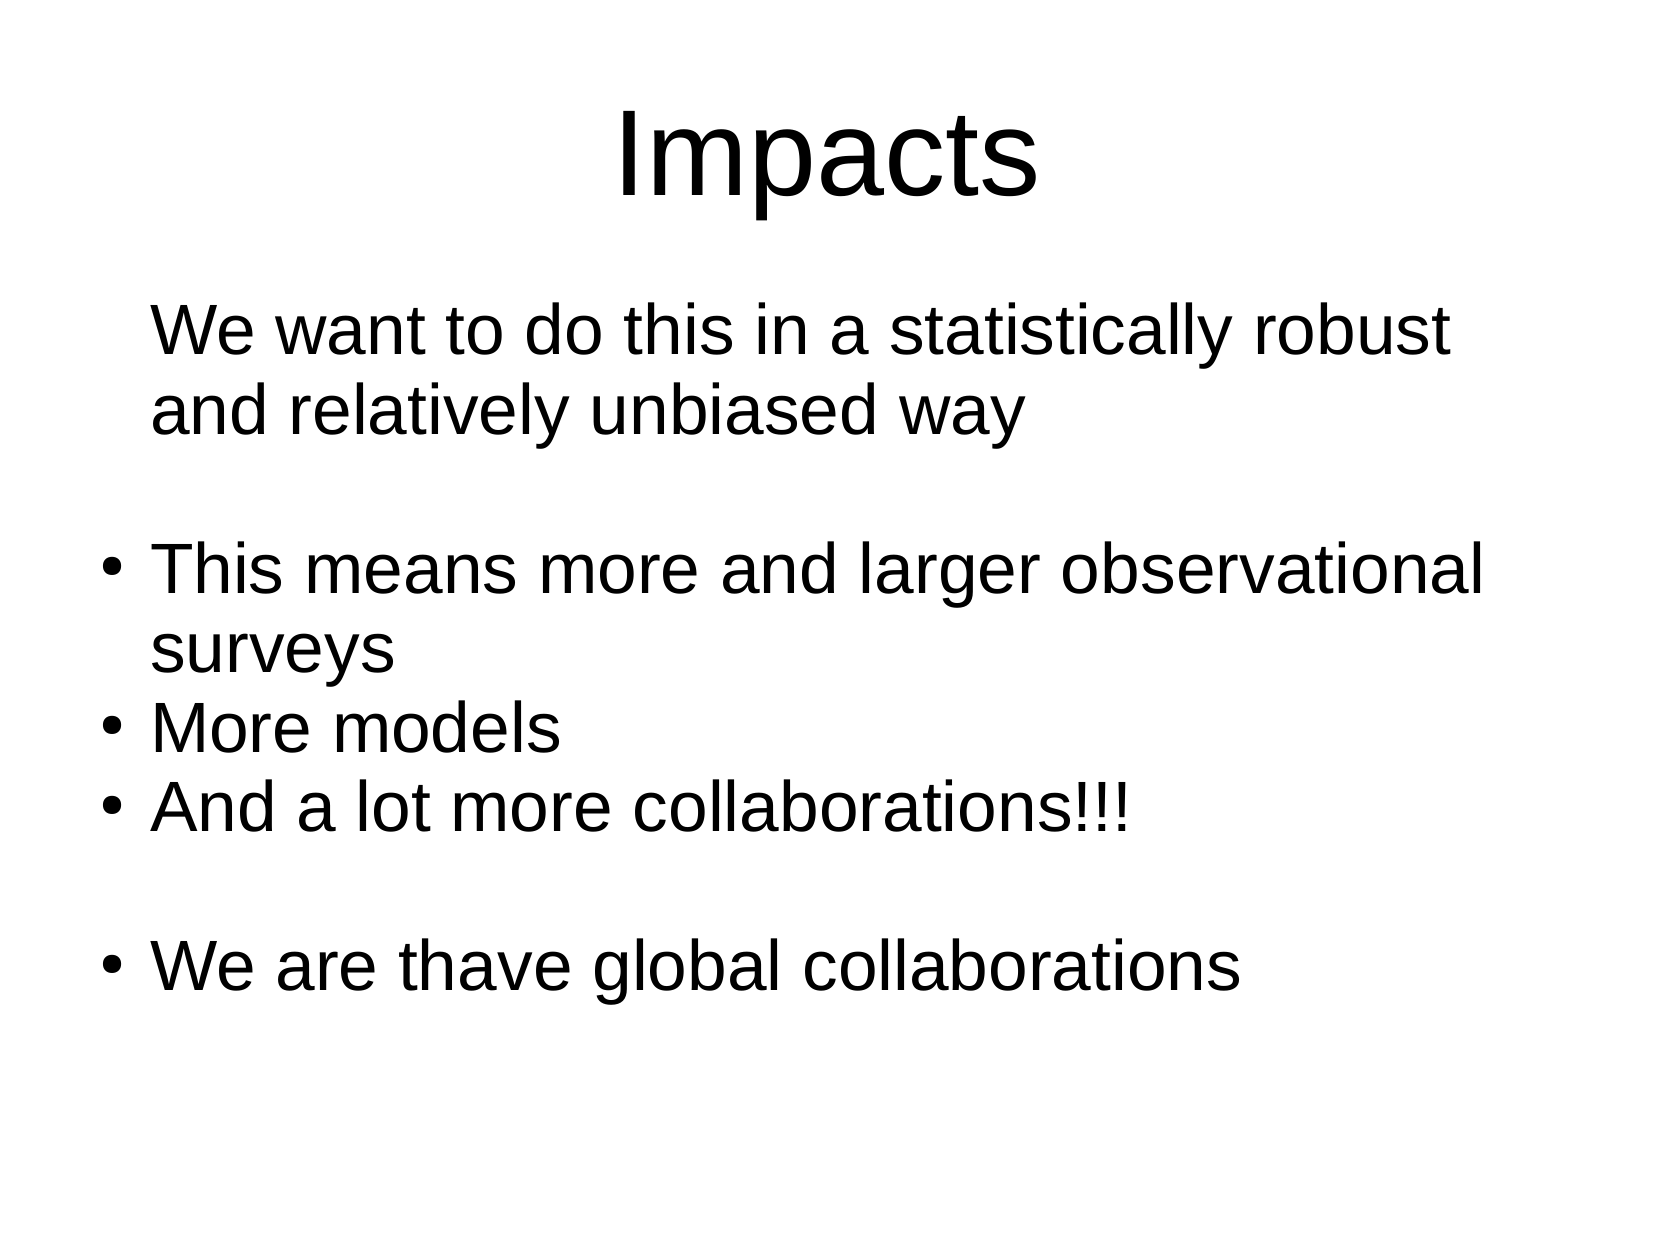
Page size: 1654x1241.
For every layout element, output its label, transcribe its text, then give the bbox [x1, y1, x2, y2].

list We want to do this in a statistically robust and relatively unbiased way This means more and larger observational surveys More models And a lot more collaborations!!! We are thave global collaborations [82, 290, 1571, 1010]
title Impacts [82, 49, 1571, 257]
